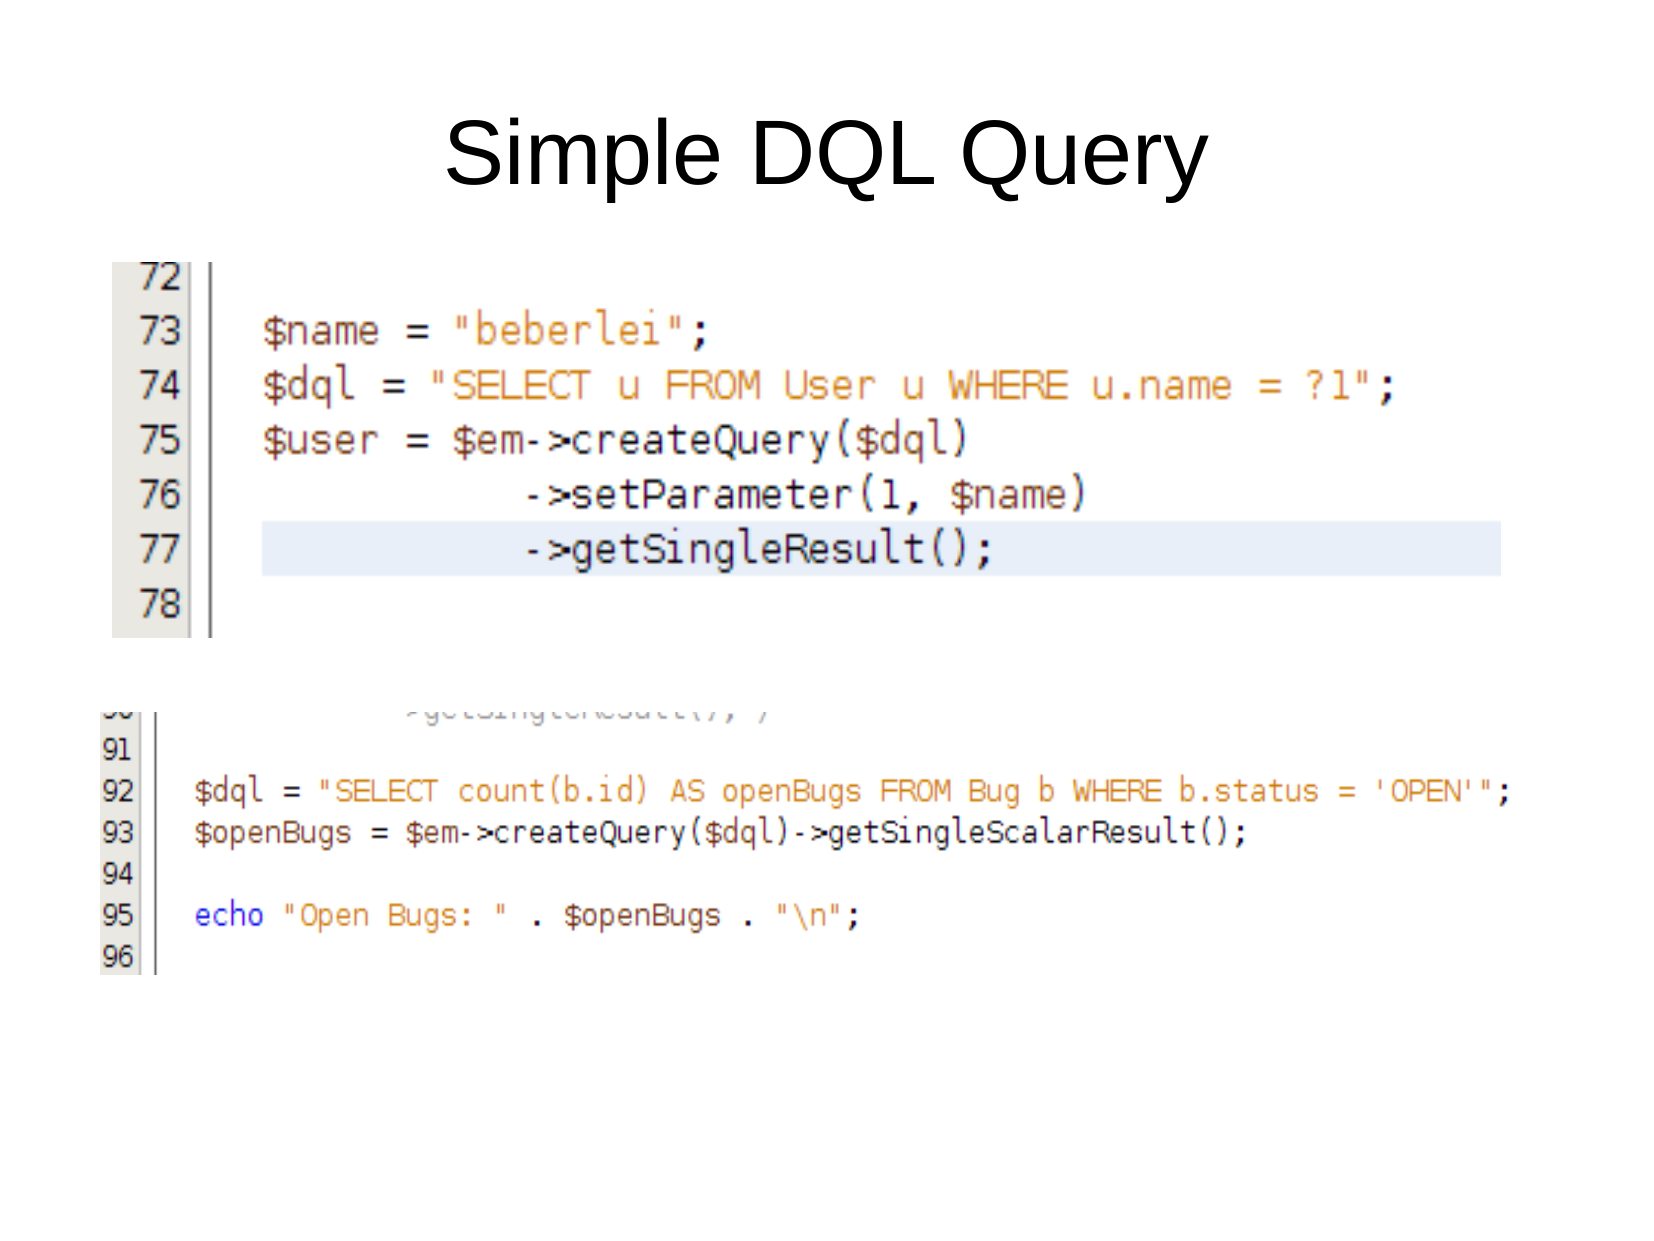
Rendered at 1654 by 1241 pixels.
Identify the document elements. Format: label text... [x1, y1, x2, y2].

picture [100, 712, 1538, 976]
picture [112, 262, 1501, 638]
title Simple DQL Query [82, 49, 1571, 257]
